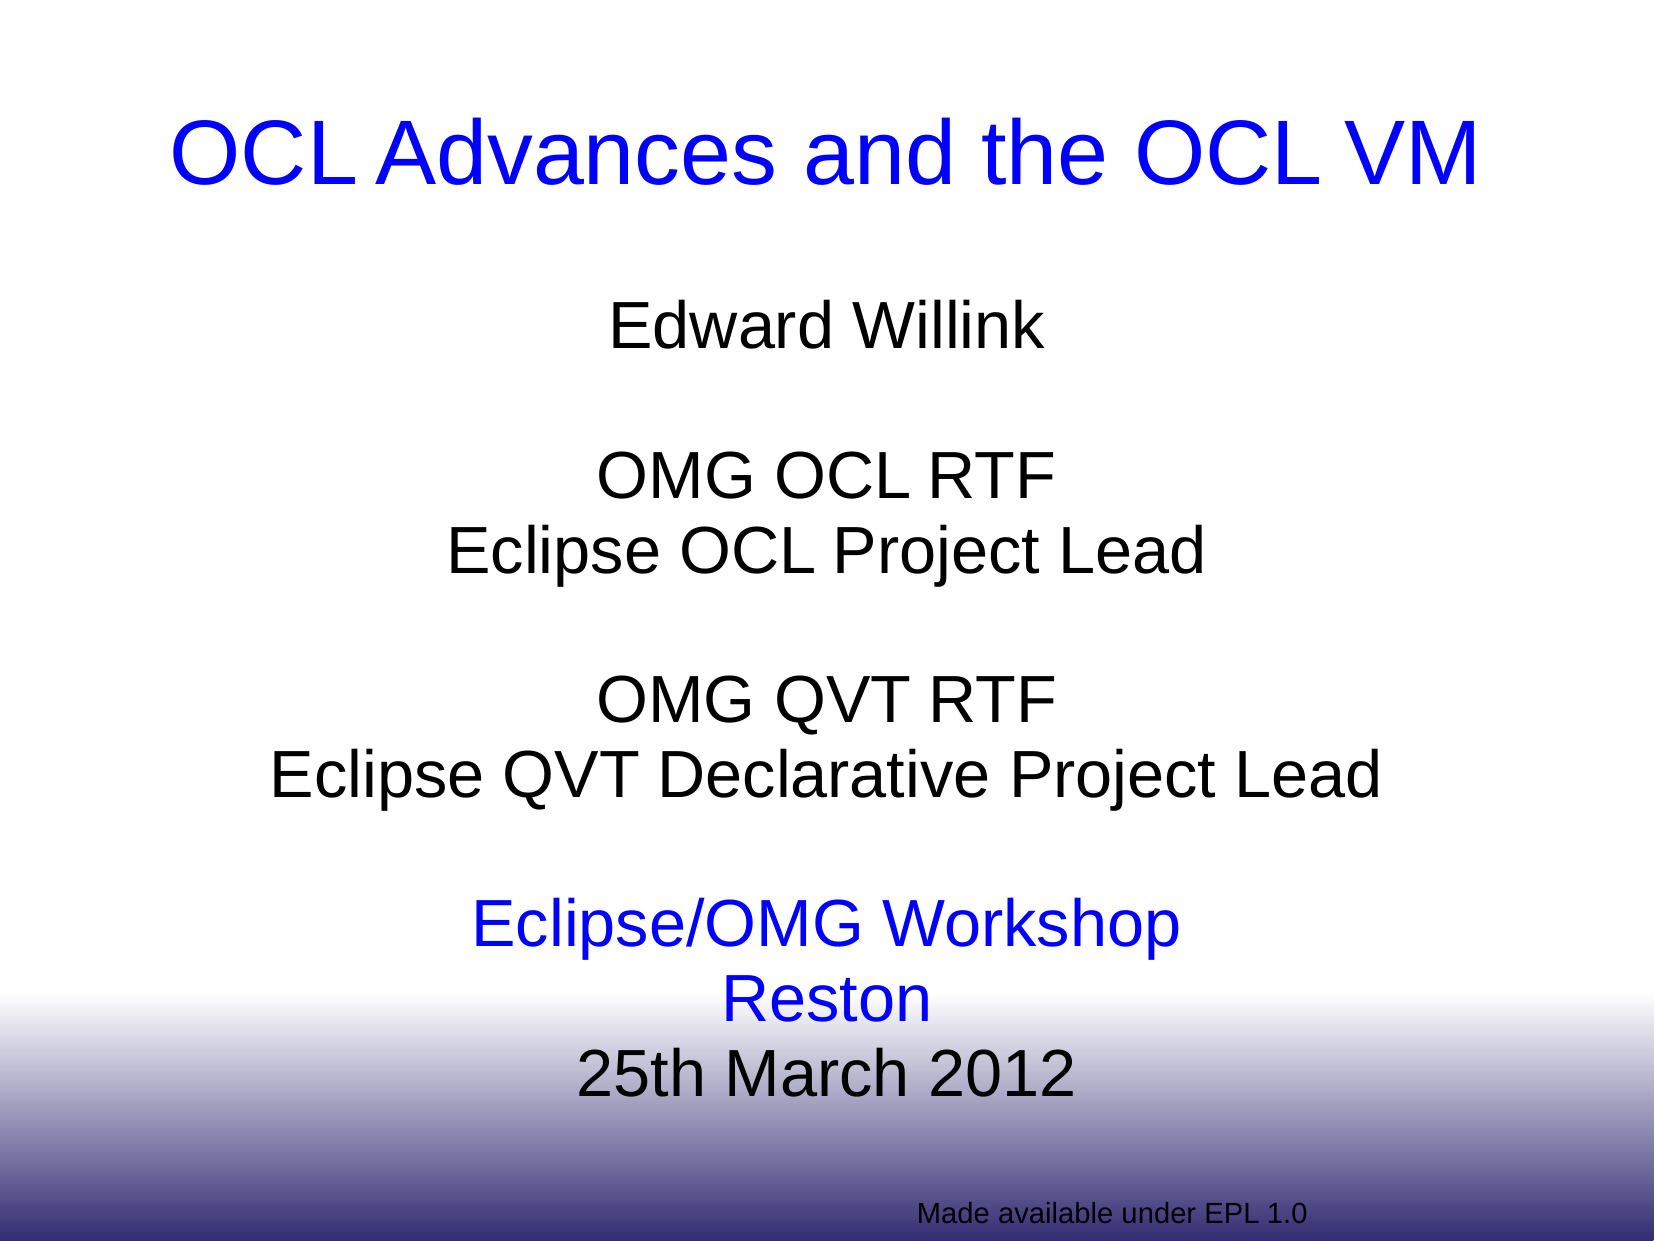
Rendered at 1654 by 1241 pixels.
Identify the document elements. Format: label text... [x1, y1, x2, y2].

subtitle Edward Willink OMG OCL RTF Eclipse OCL Project Lead OMG QVT RTF Eclipse QVT Declarative Project Lead Eclipse/OMG Workshop Reston 25th March 2012 [82, 288, 1571, 1111]
title OCL Advances and the OCL VM [82, 56, 1571, 250]
